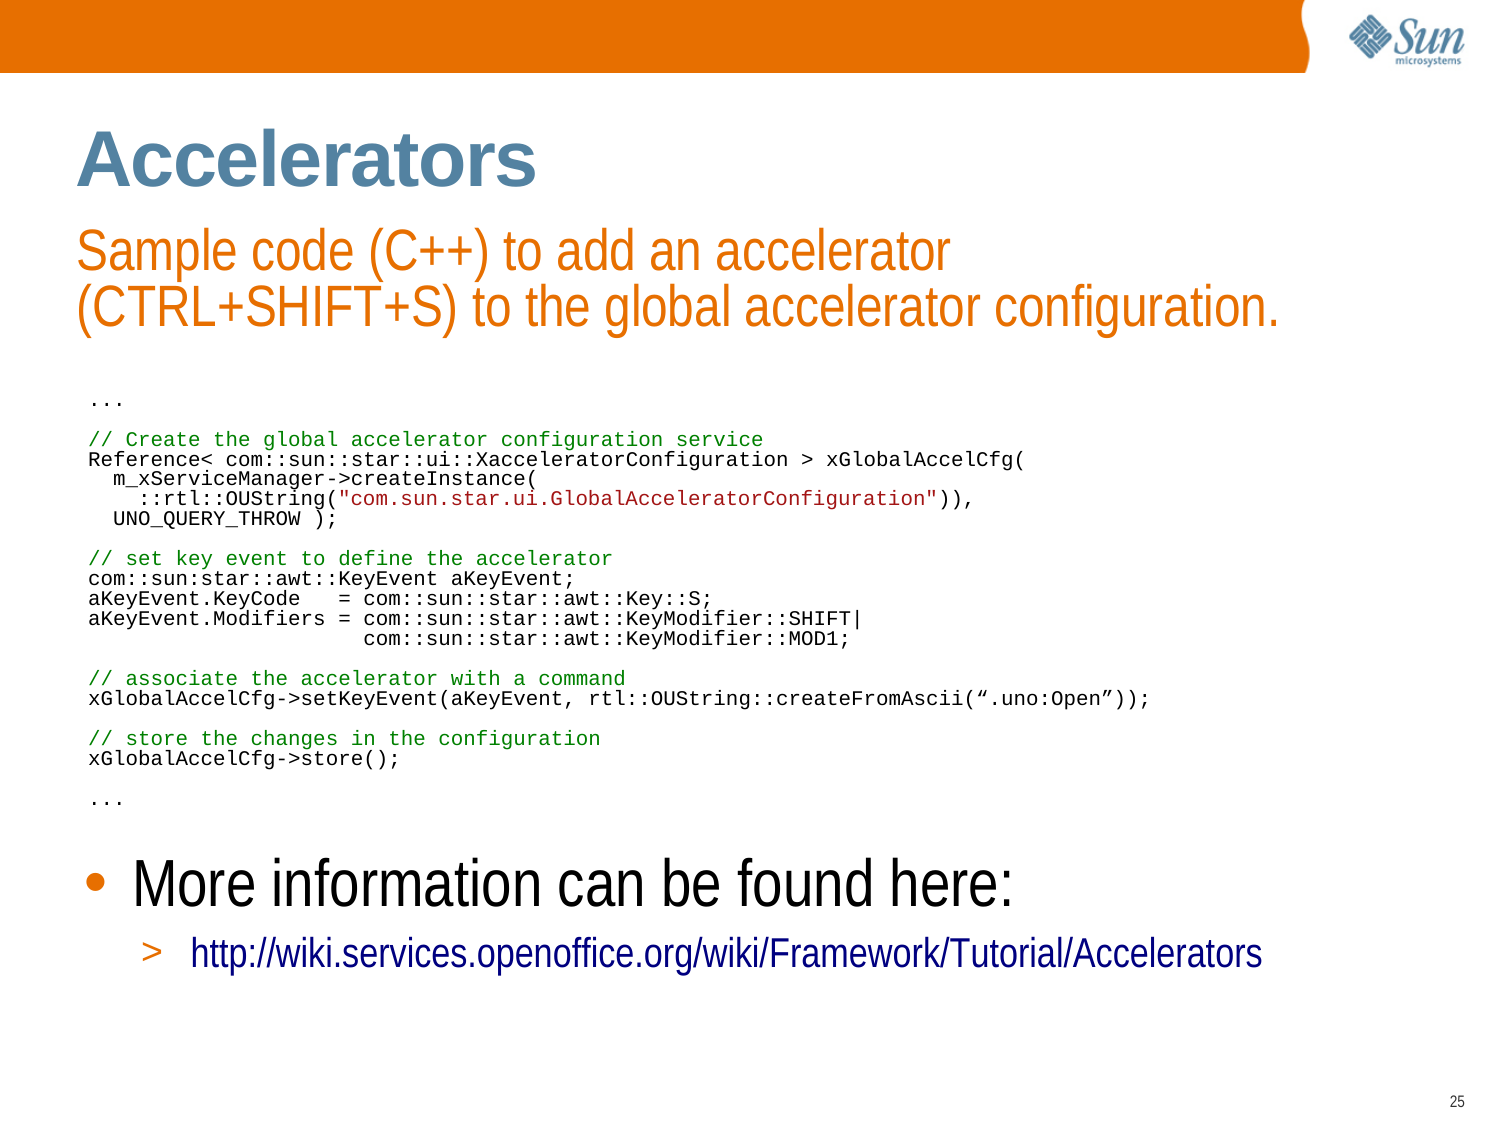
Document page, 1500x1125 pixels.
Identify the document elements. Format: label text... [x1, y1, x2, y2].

picture [0, 0, 1500, 73]
title Accelerators [75, 123, 1437, 227]
text_box Sample code (C++) to add an accelerator (CTRL+SHIFT+S) to the global accelerator configuration. [76, 224, 1345, 348]
list More information can be found here: http://wiki.services.openoffice.org/wiki/Framework/Tutorial/Accelerators [64, 854, 1402, 1080]
list ... // Create the global accelerator configuration service Reference< com::sun::star::ui::XacceleratorConfiguration > xGlobalAccelCfg( m_xServiceManager->createInstance( ::rtl::OUString("com.sun.star.ui.GlobalAcceleratorConfiguration")), UNO_QUERY_THROW ); // set key event to define the accelerator com::sun:star::awt::KeyEvent aKeyEvent; aKeyEvent.KeyCode = com::sun::star::awt::Key::S; aKeyEvent.Modifiers = com::sun::star::awt::KeyModifier::SHIFT| com::sun::star::awt::KeyModifier::MOD1; // associate the accelerator with a command xGlobalAccelCfg->setKeyEvent(aKeyEvent, rtl::OUString::createFromAscii(“.uno:Open”)); // store the changes in the configuration xGlobalAccelCfg->store(); ... [88, 390, 1200, 787]
